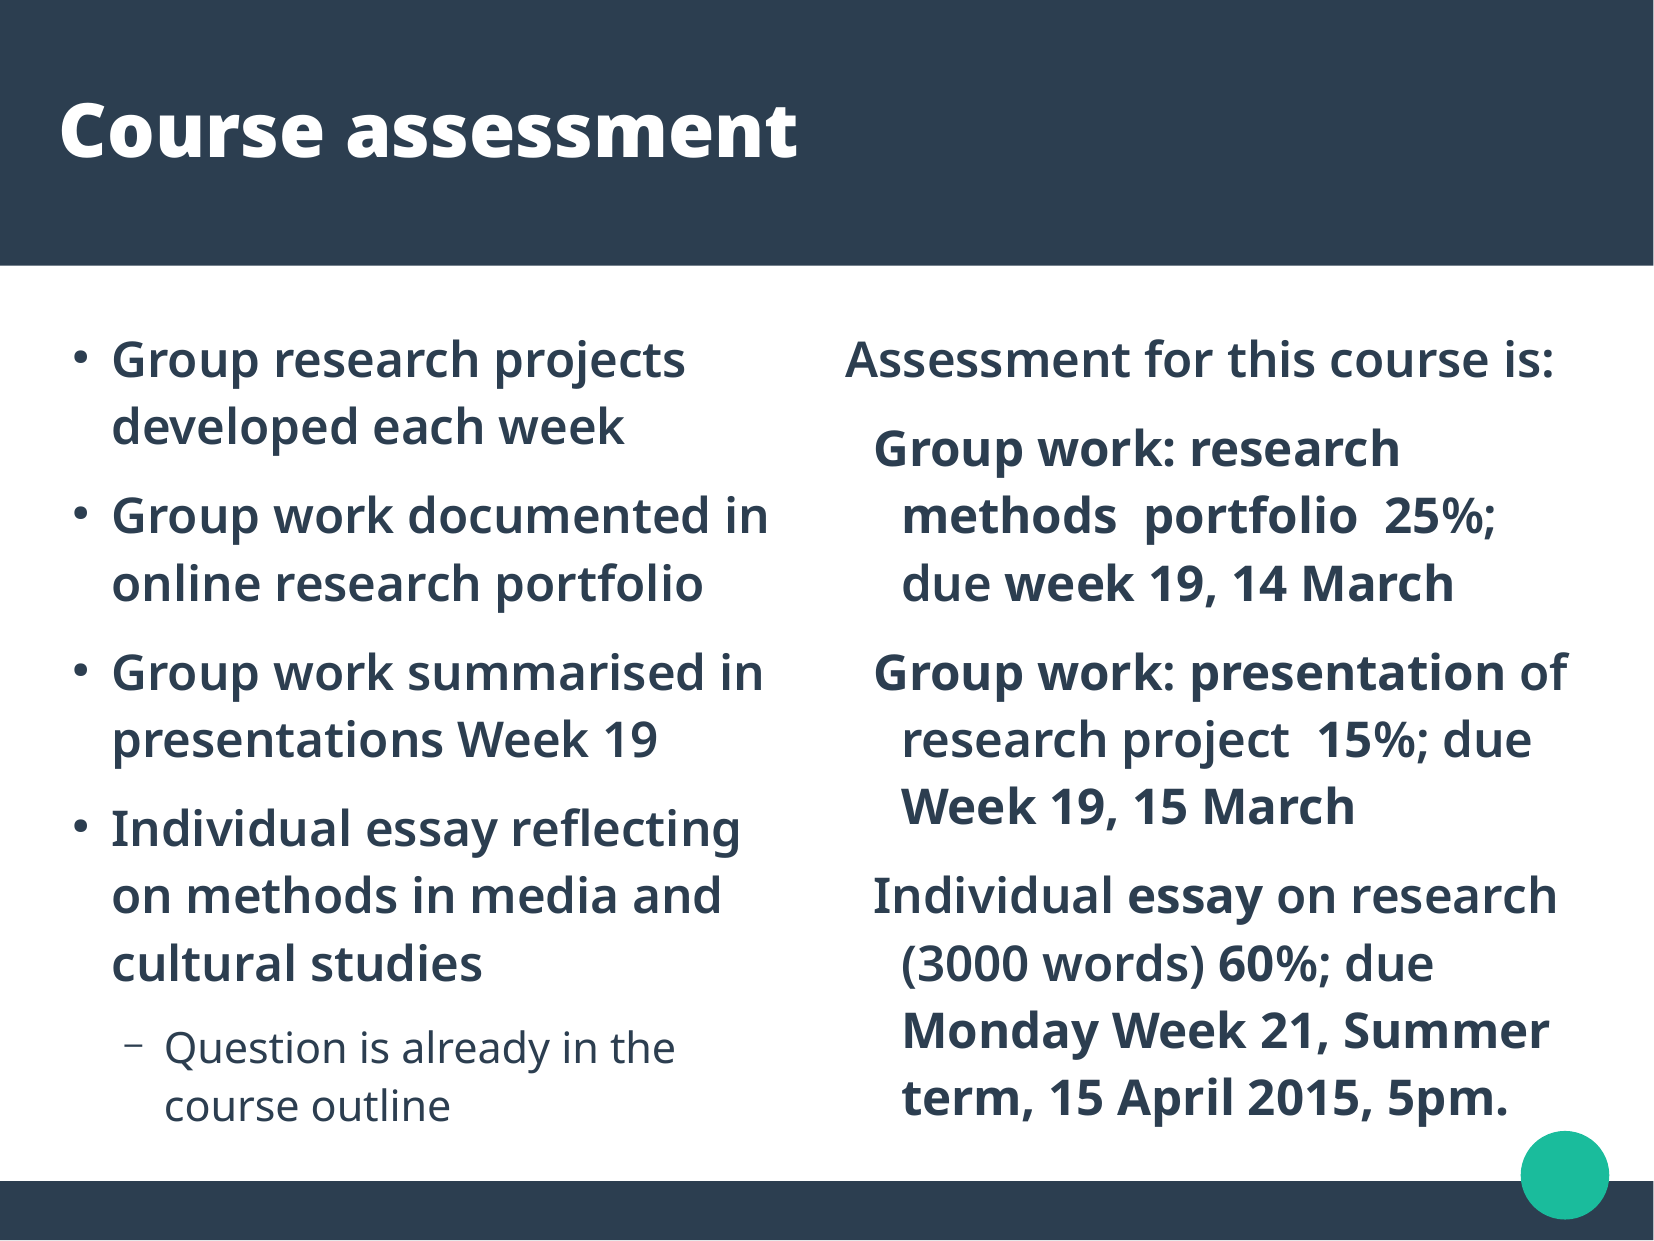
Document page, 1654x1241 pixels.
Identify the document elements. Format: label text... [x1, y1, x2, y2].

title Course assessment [59, 49, 1595, 207]
list Group research projects developed each week Group work documented in online research portfolio Group work summarised in presentations Week 19 Individual essay reflecting on methods in media and cultural studies Question is already in the course outline [59, 324, 809, 1152]
list Assessment for this course is: Group work: research methods portfolio 25%; due week 19, 14 March Group work: presentation of research project 15%; due Week 19, 15 March Individual essay on research (3000 words) 60%; due Monday Week 21, Summer term, 15 April 2015, 5pm. [845, 324, 1596, 1152]
